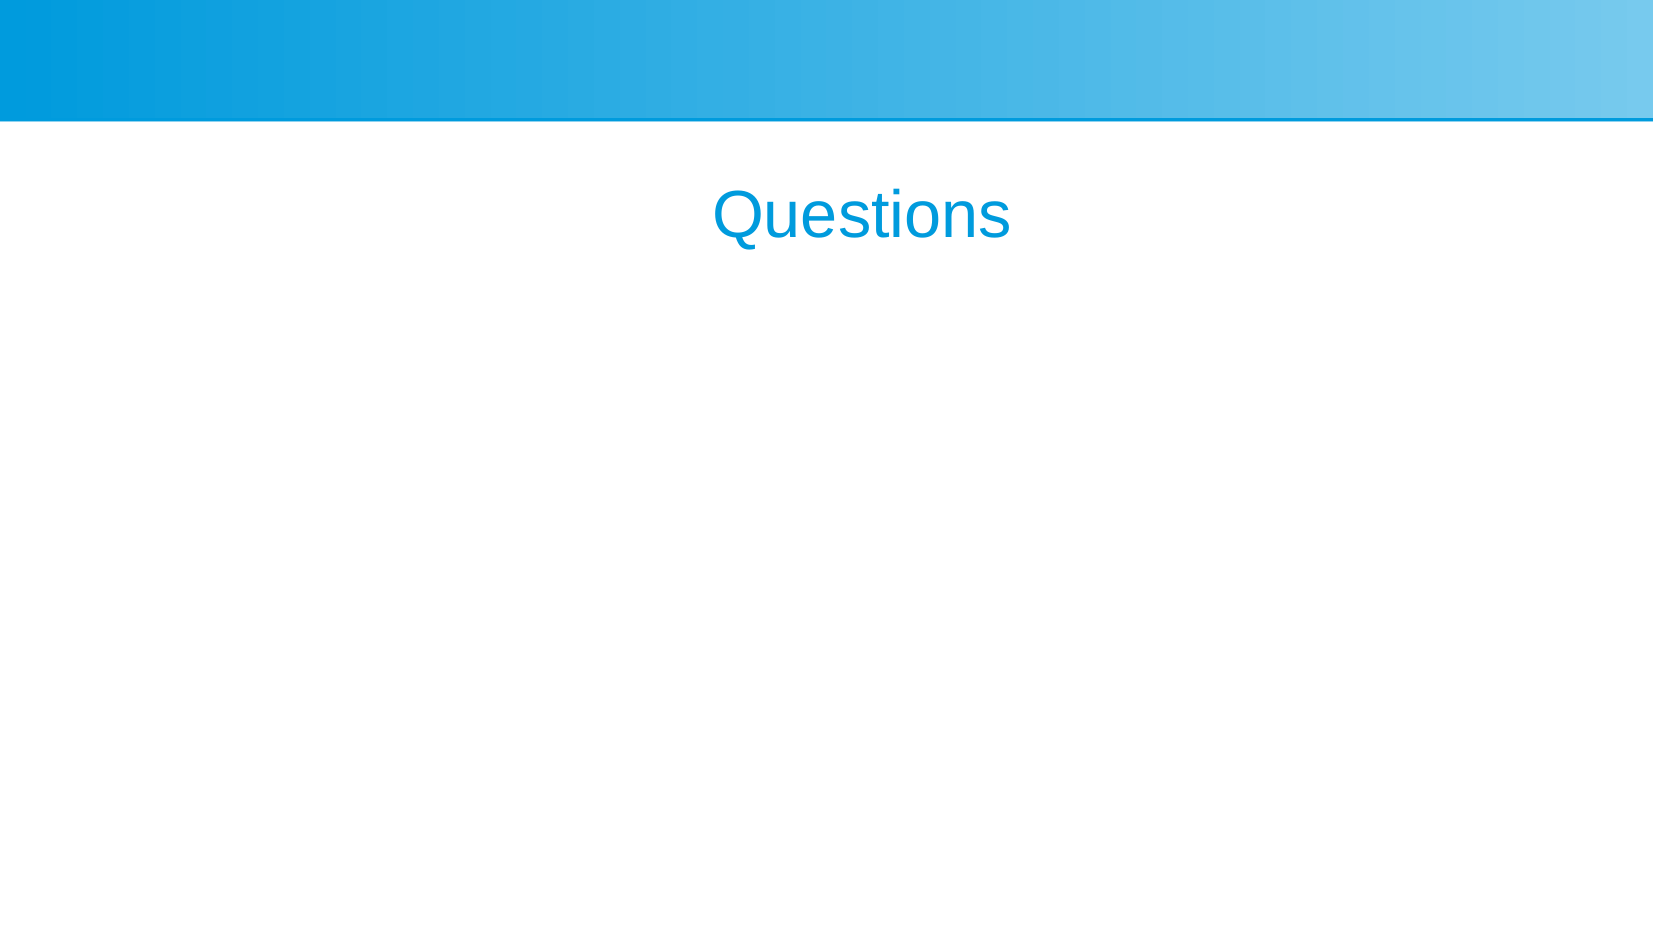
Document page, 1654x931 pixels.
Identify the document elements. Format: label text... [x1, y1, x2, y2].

list Questions [59, 177, 1595, 768]
